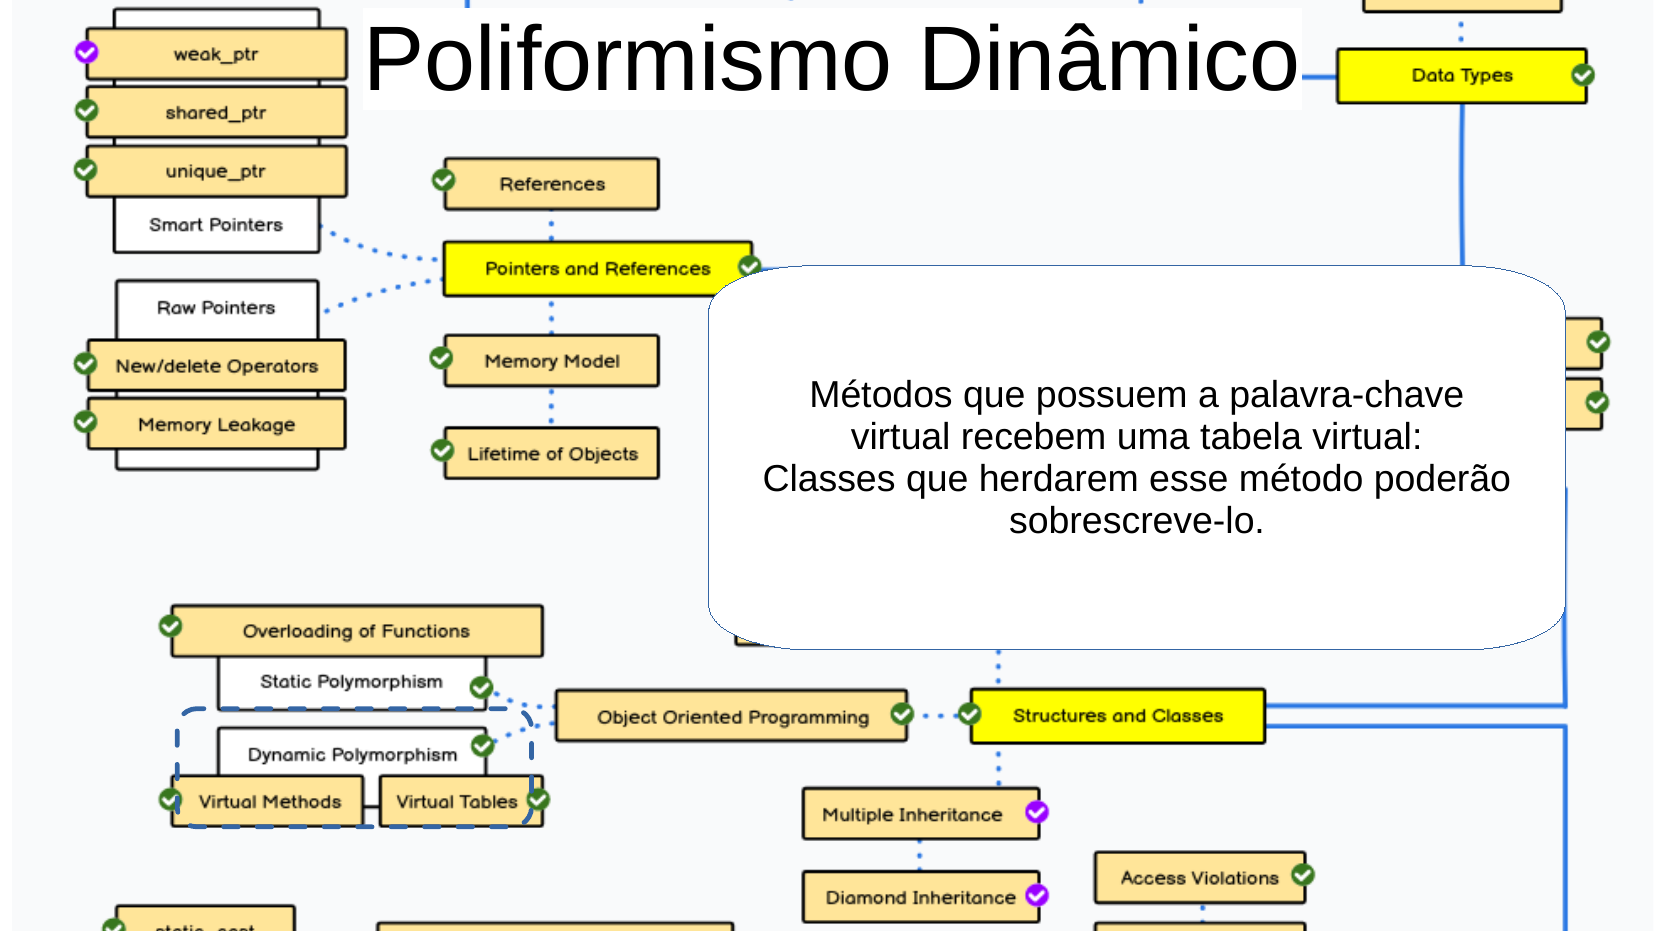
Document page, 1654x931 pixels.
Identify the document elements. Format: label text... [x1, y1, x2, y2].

title Poliformismo Dinâmico [88, 0, 1577, 119]
text_box Métodos que possuem a palavra-chave virtual recebem uma tabela virtual: Classes que herdarem esse método poderão sobrescreve-lo. [708, 265, 1566, 650]
picture [12, 0, 1654, 931]
